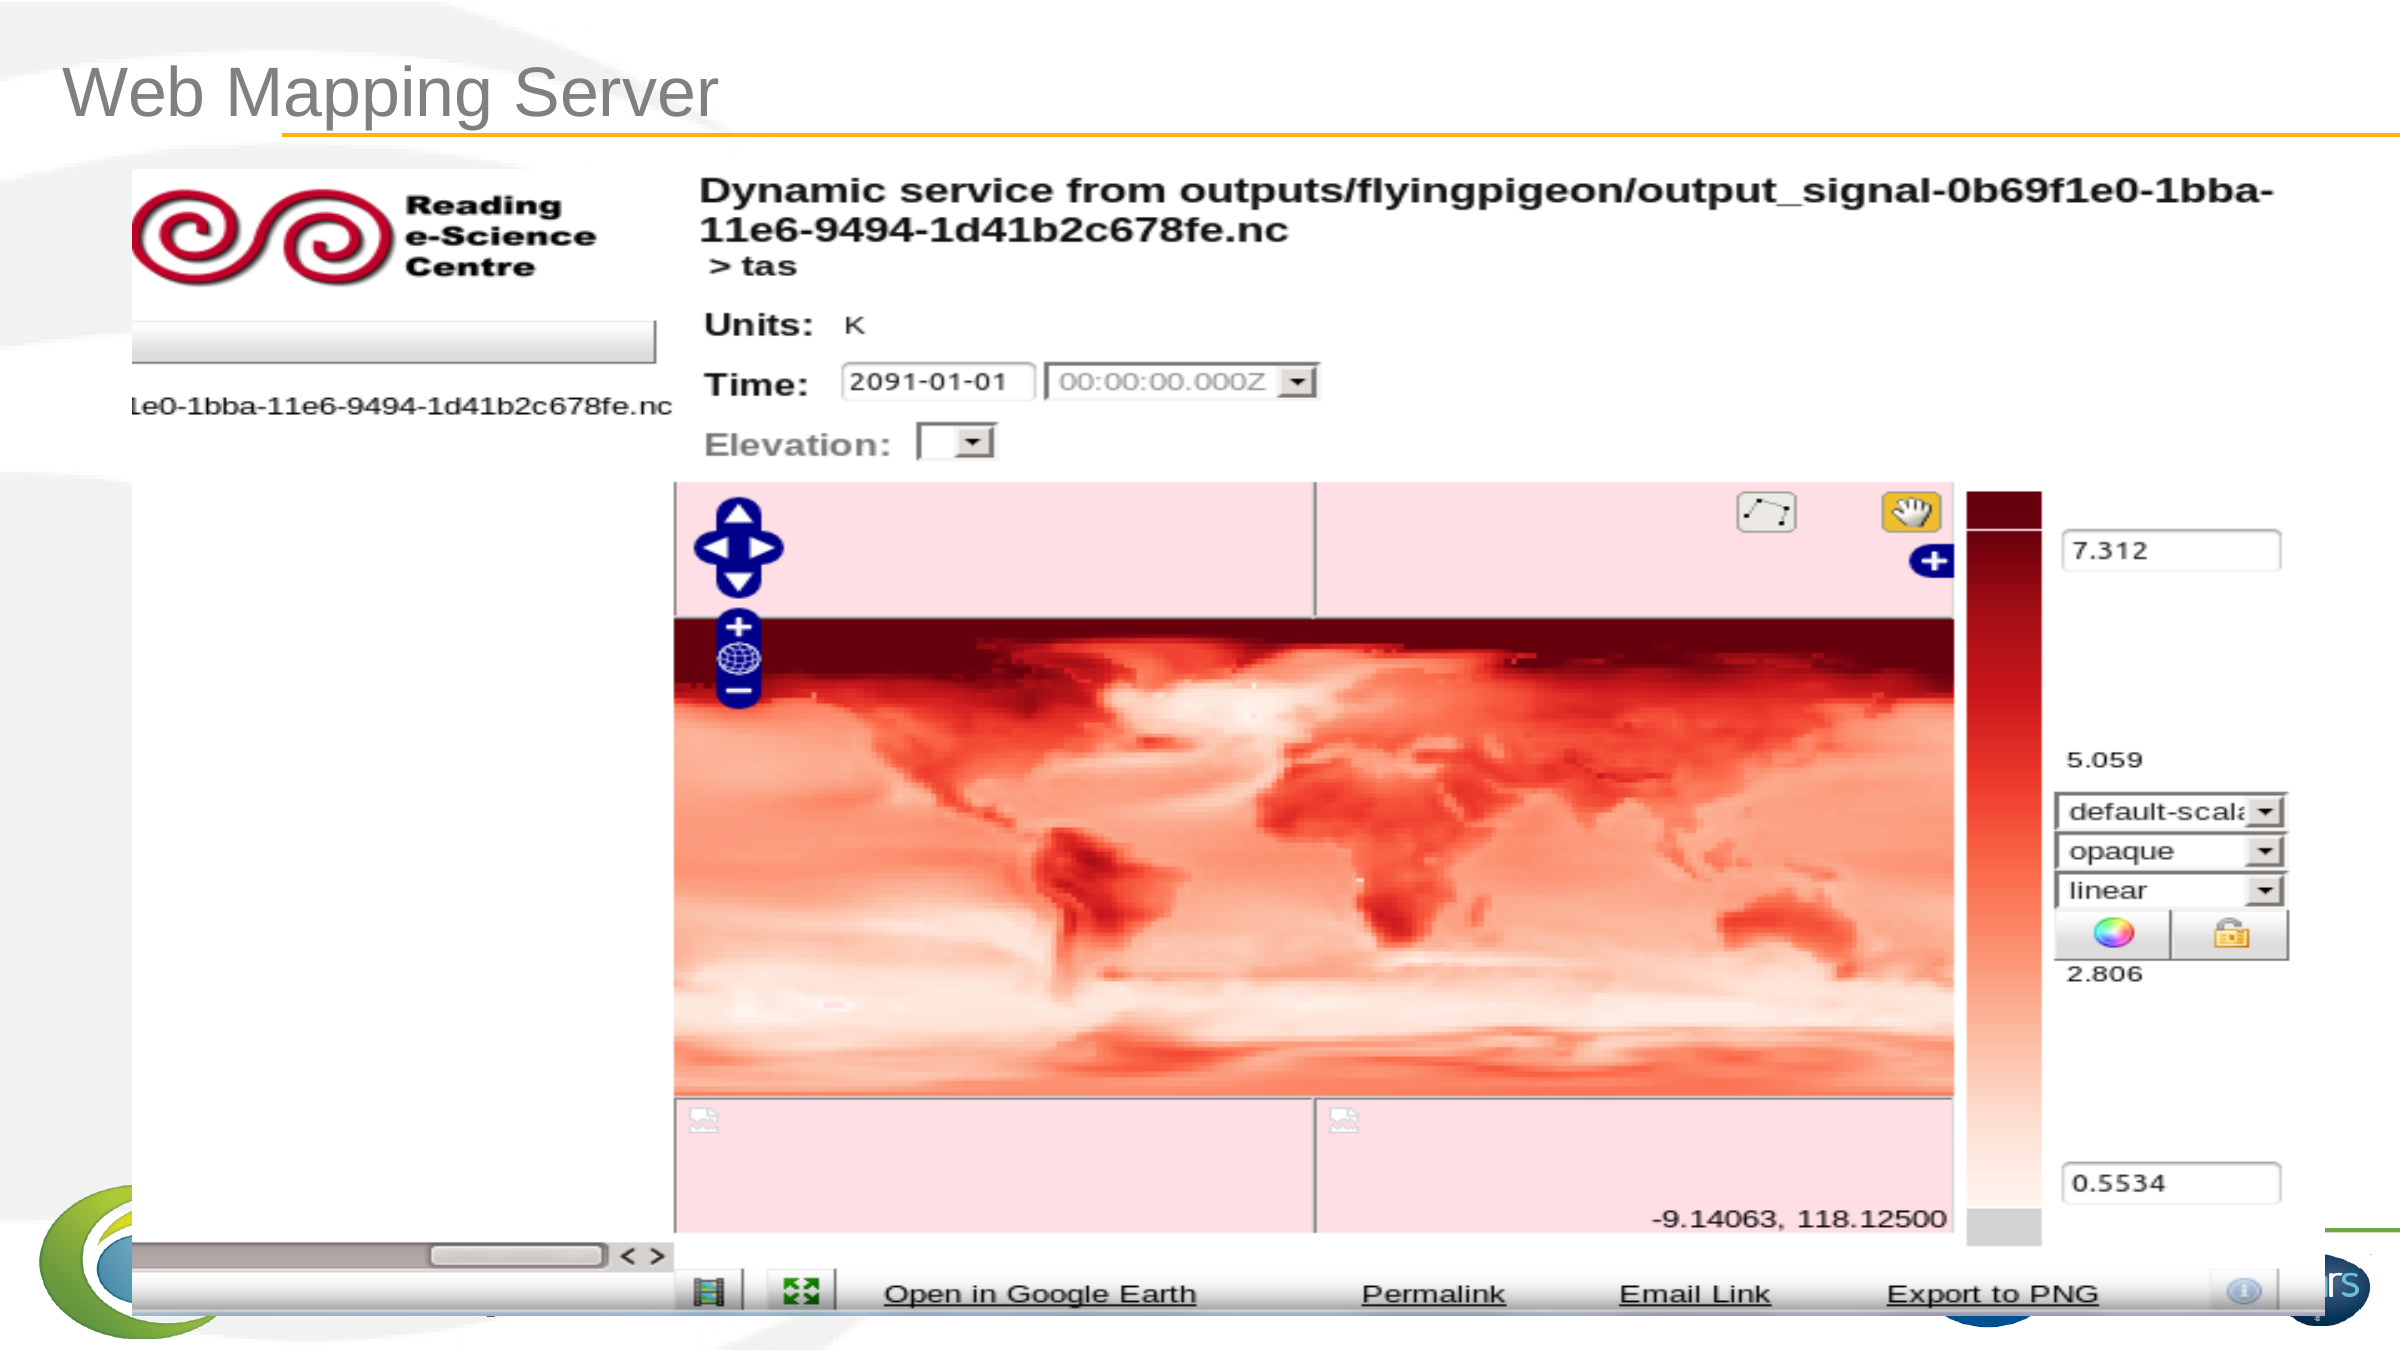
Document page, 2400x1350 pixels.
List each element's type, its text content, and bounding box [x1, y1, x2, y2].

picture [0, 0, 2400, 1350]
title Web Mapping Server [47, 38, 1049, 149]
